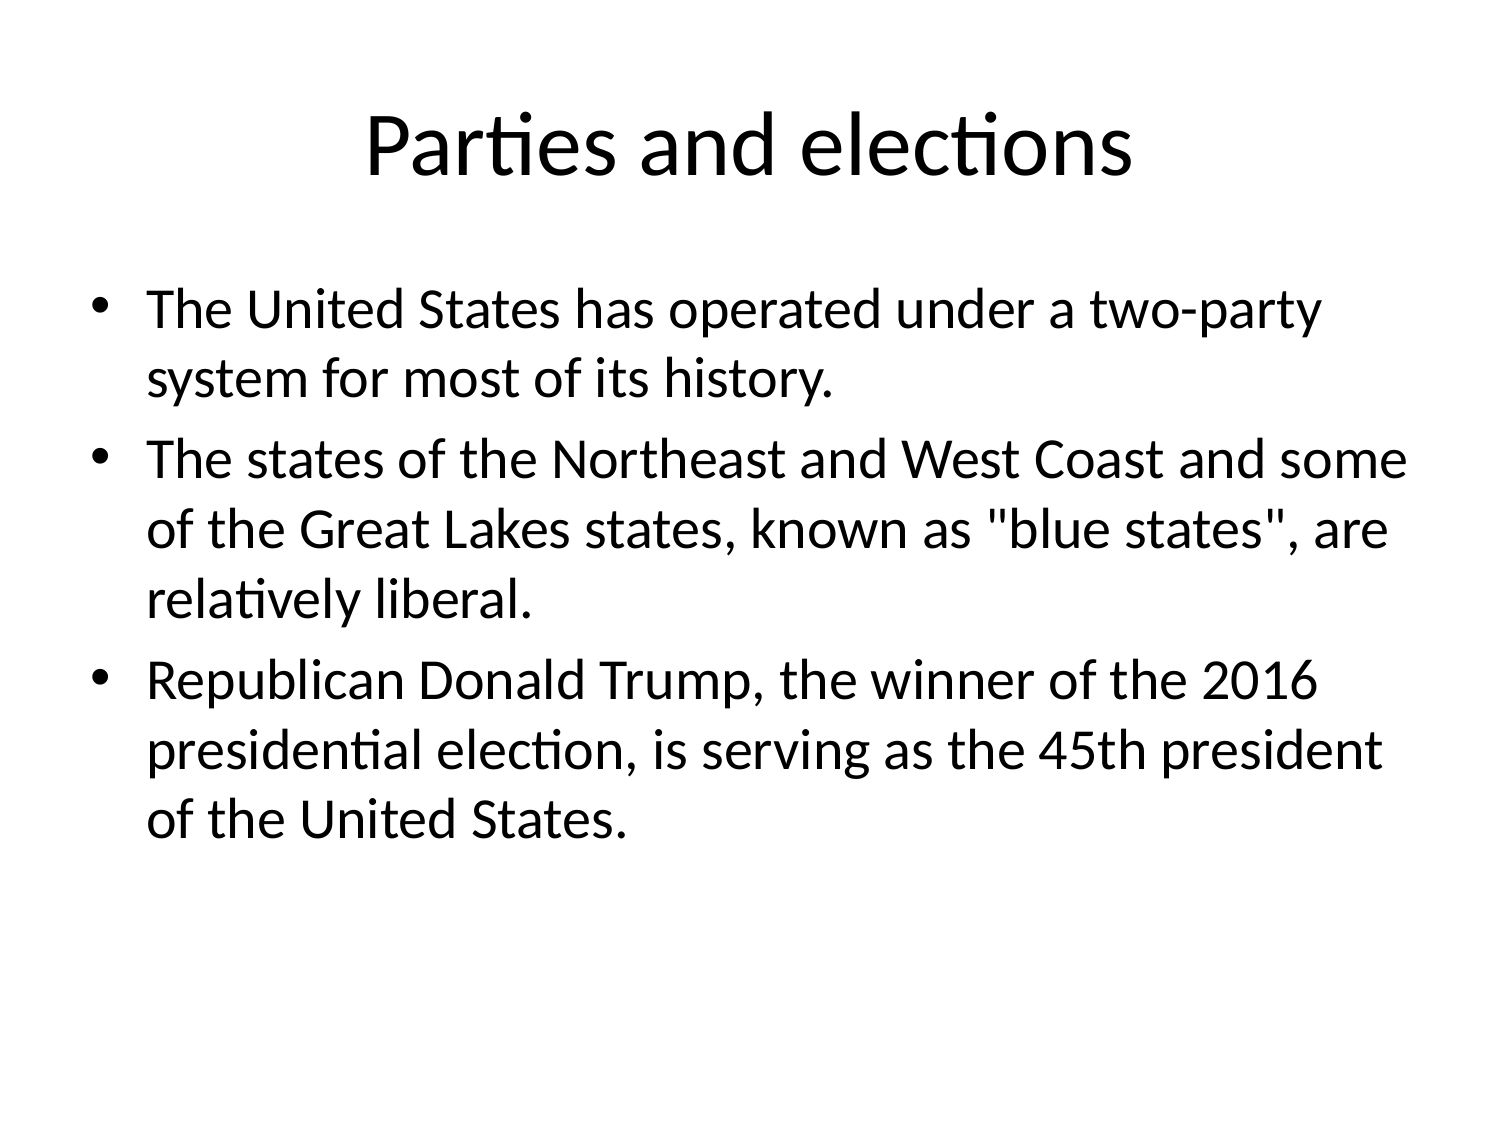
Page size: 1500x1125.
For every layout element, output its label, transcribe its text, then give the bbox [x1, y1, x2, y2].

title Parties and elections [75, 45, 1425, 233]
list The United States has operated under a two-party system for most of its history. The states of the Northeast and West Coast and some of the Great Lakes states, known as "blue states", are relatively liberal. Republican Donald Trump, the winner of the 2016 presidential election, is serving as the 45th president of the United States. [75, 262, 1425, 1005]
